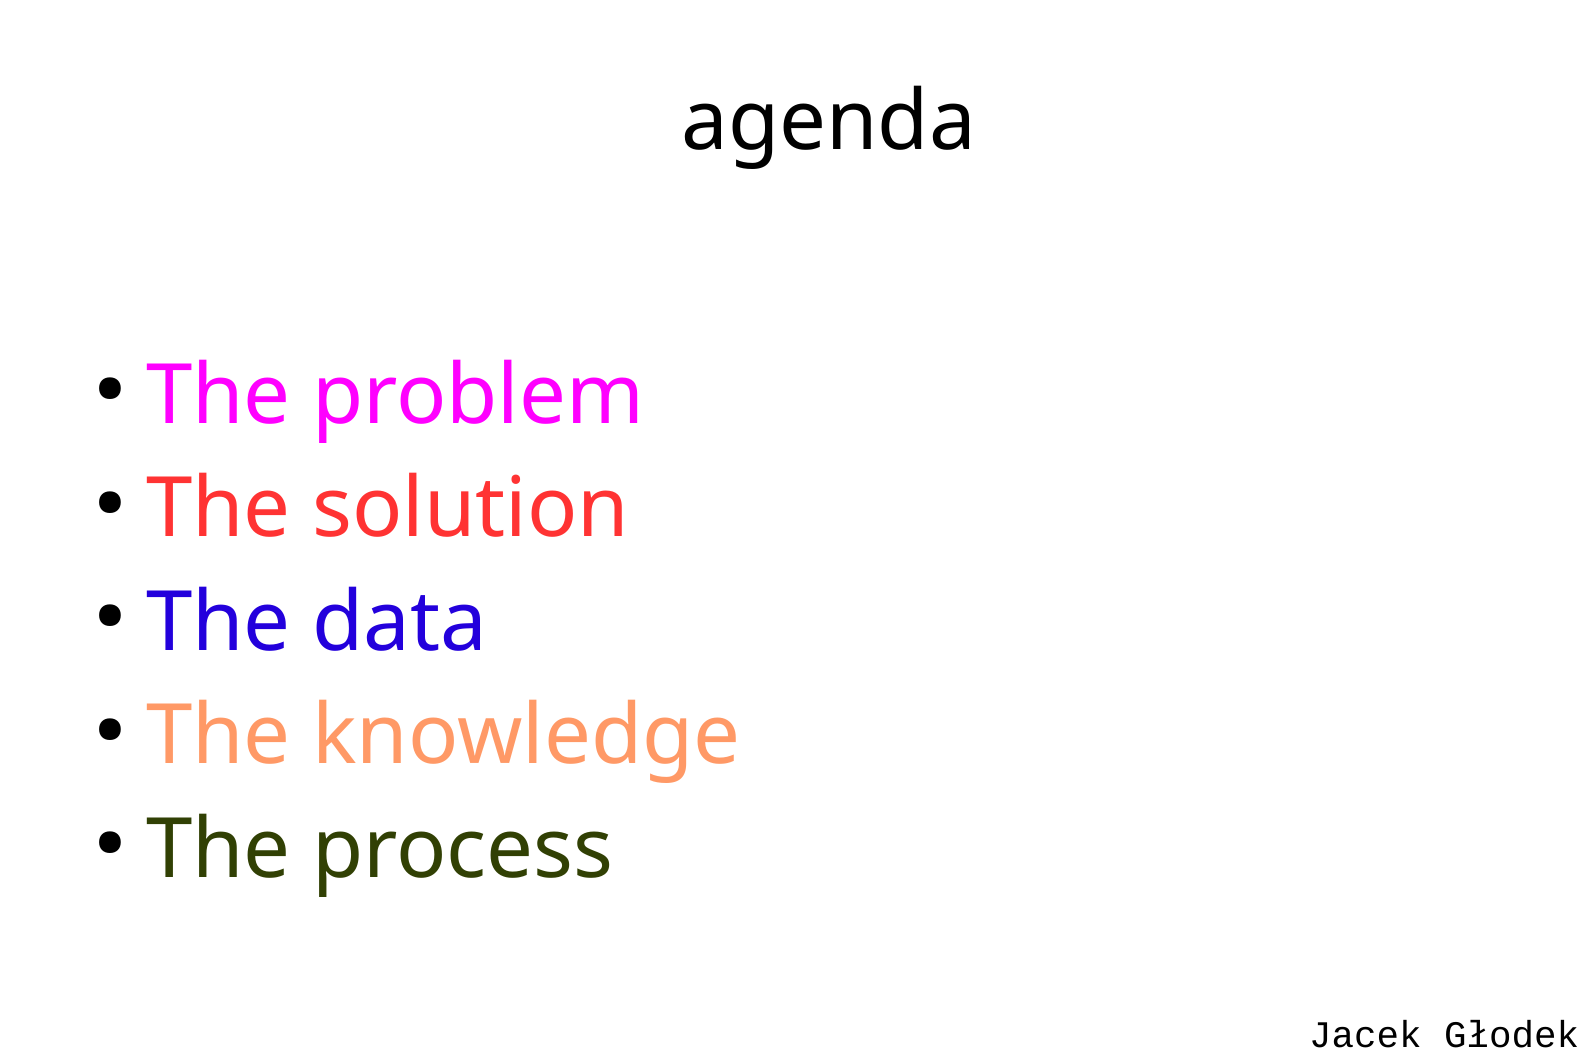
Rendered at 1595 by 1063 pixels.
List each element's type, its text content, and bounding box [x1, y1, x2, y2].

text_box The problem The solution The data The knowledge The process [80, 326, 1092, 852]
text_box agenda [323, 53, 1335, 170]
text_box Jacek Głodek [1294, 1008, 1595, 1063]
